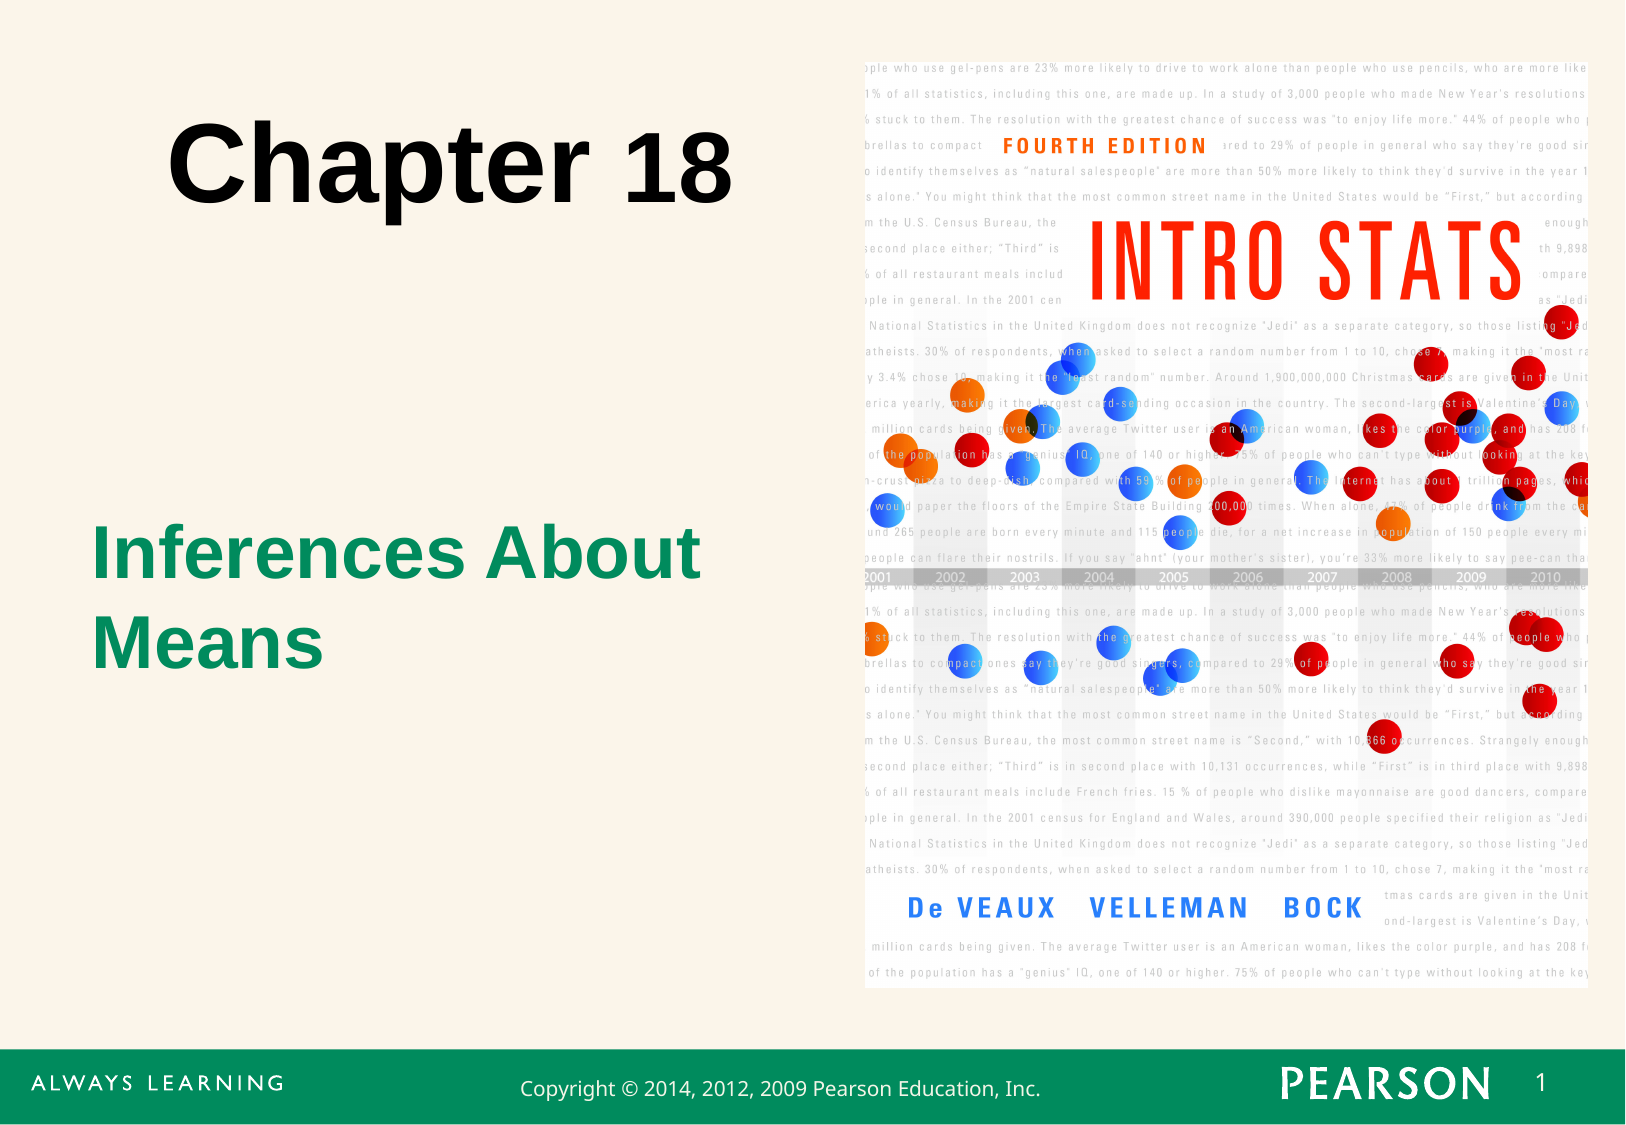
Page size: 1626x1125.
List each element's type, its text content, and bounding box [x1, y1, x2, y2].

picture [865, 62, 1588, 988]
title Chapter 18 [87, 90, 813, 268]
list Inferences About Means [91, 503, 813, 764]
